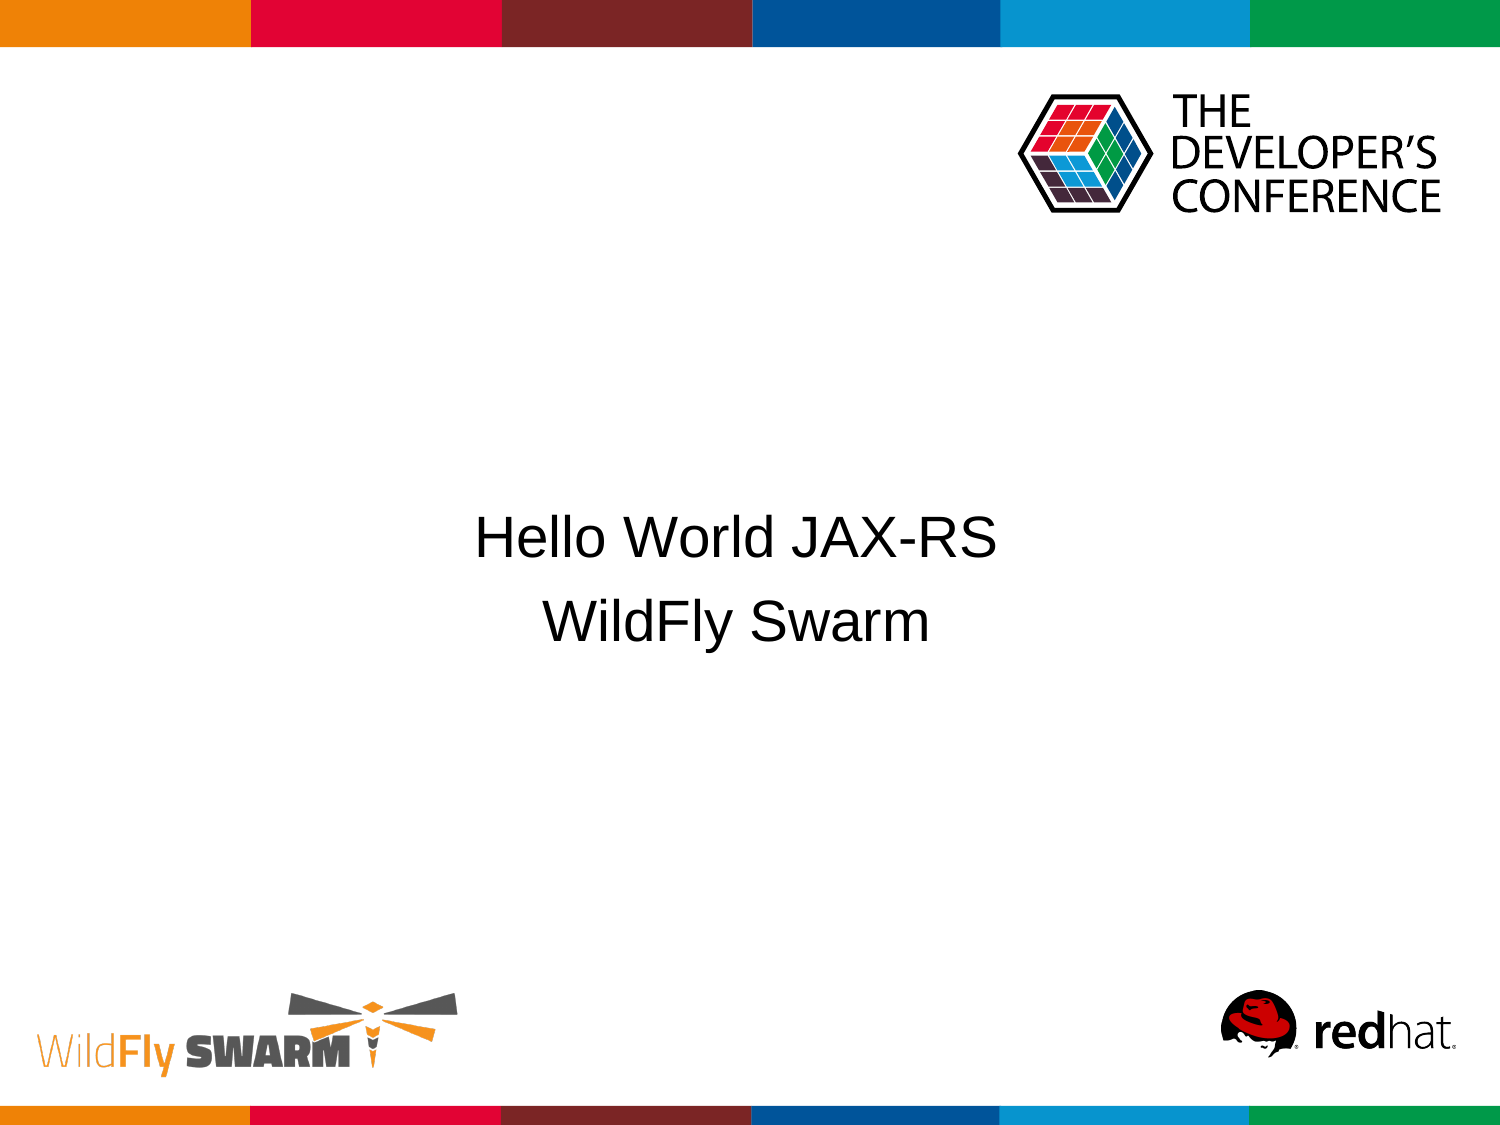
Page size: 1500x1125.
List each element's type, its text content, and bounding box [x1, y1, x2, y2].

picture [28, 974, 466, 1095]
subtitle Hello World JAX-RS WildFly Swarm [270, 222, 1204, 931]
picture [1221, 990, 1456, 1066]
